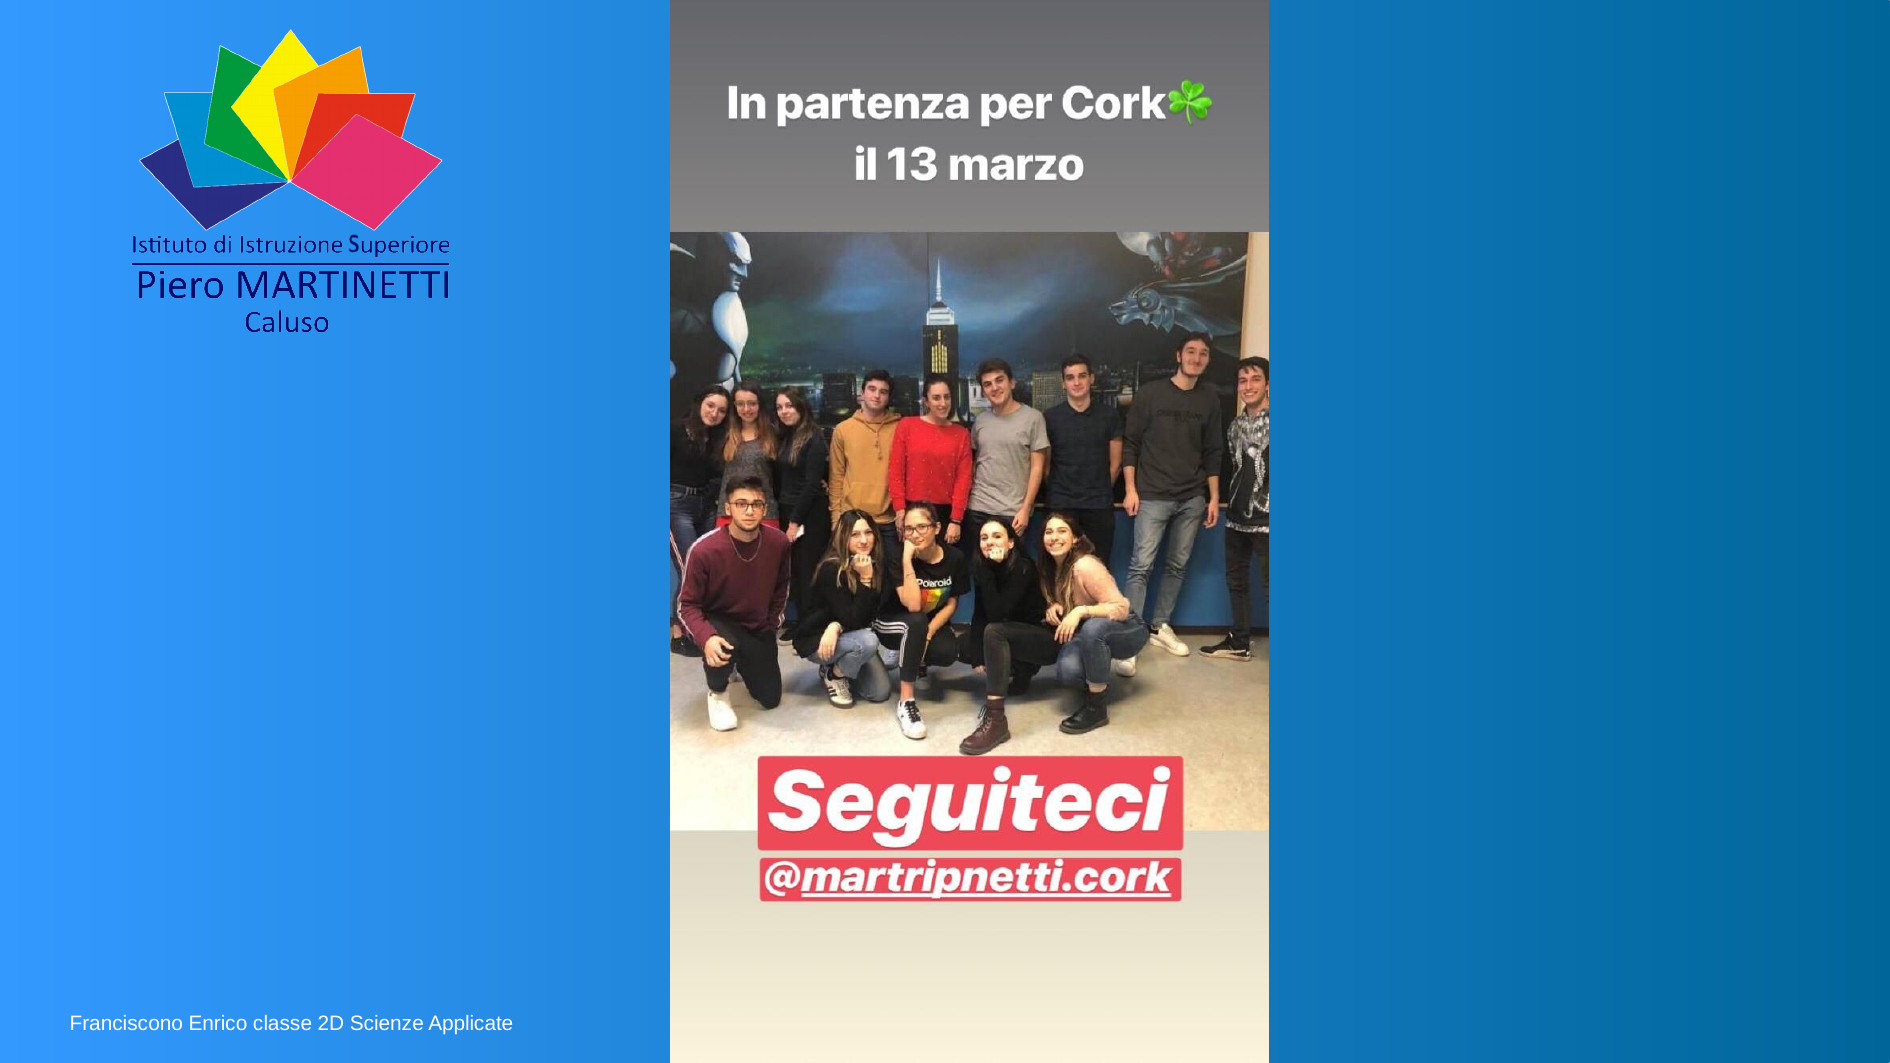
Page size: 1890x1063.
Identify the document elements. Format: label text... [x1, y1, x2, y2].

text_box Franciscono Enrico classe 2D Scienze Applicate [54, 1004, 628, 1063]
picture [0, 23, 591, 355]
picture [670, 0, 1269, 1063]
